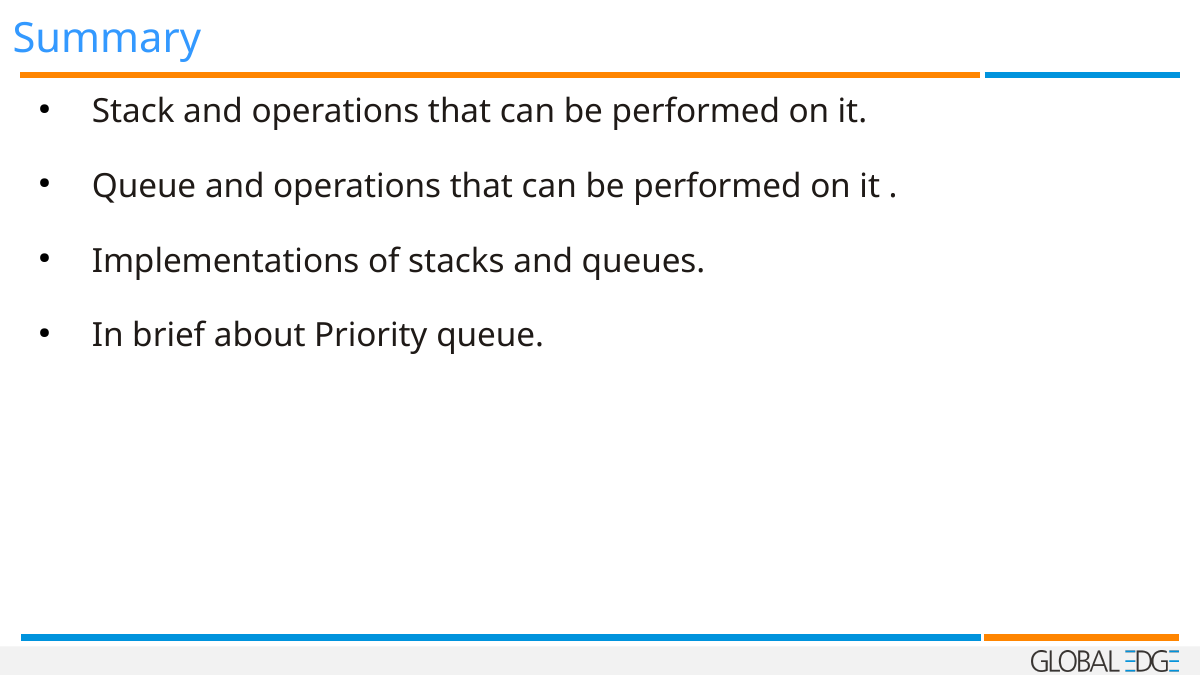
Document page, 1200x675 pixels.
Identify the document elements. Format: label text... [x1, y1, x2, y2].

title Summary [12, 9, 1088, 63]
picture [1031, 650, 1179, 672]
list Stack and operations that can be performed on it. Queue and operations that can be performed on it . Implementations of stacks and queues. In brief about Priority queue. [21, 86, 1182, 627]
